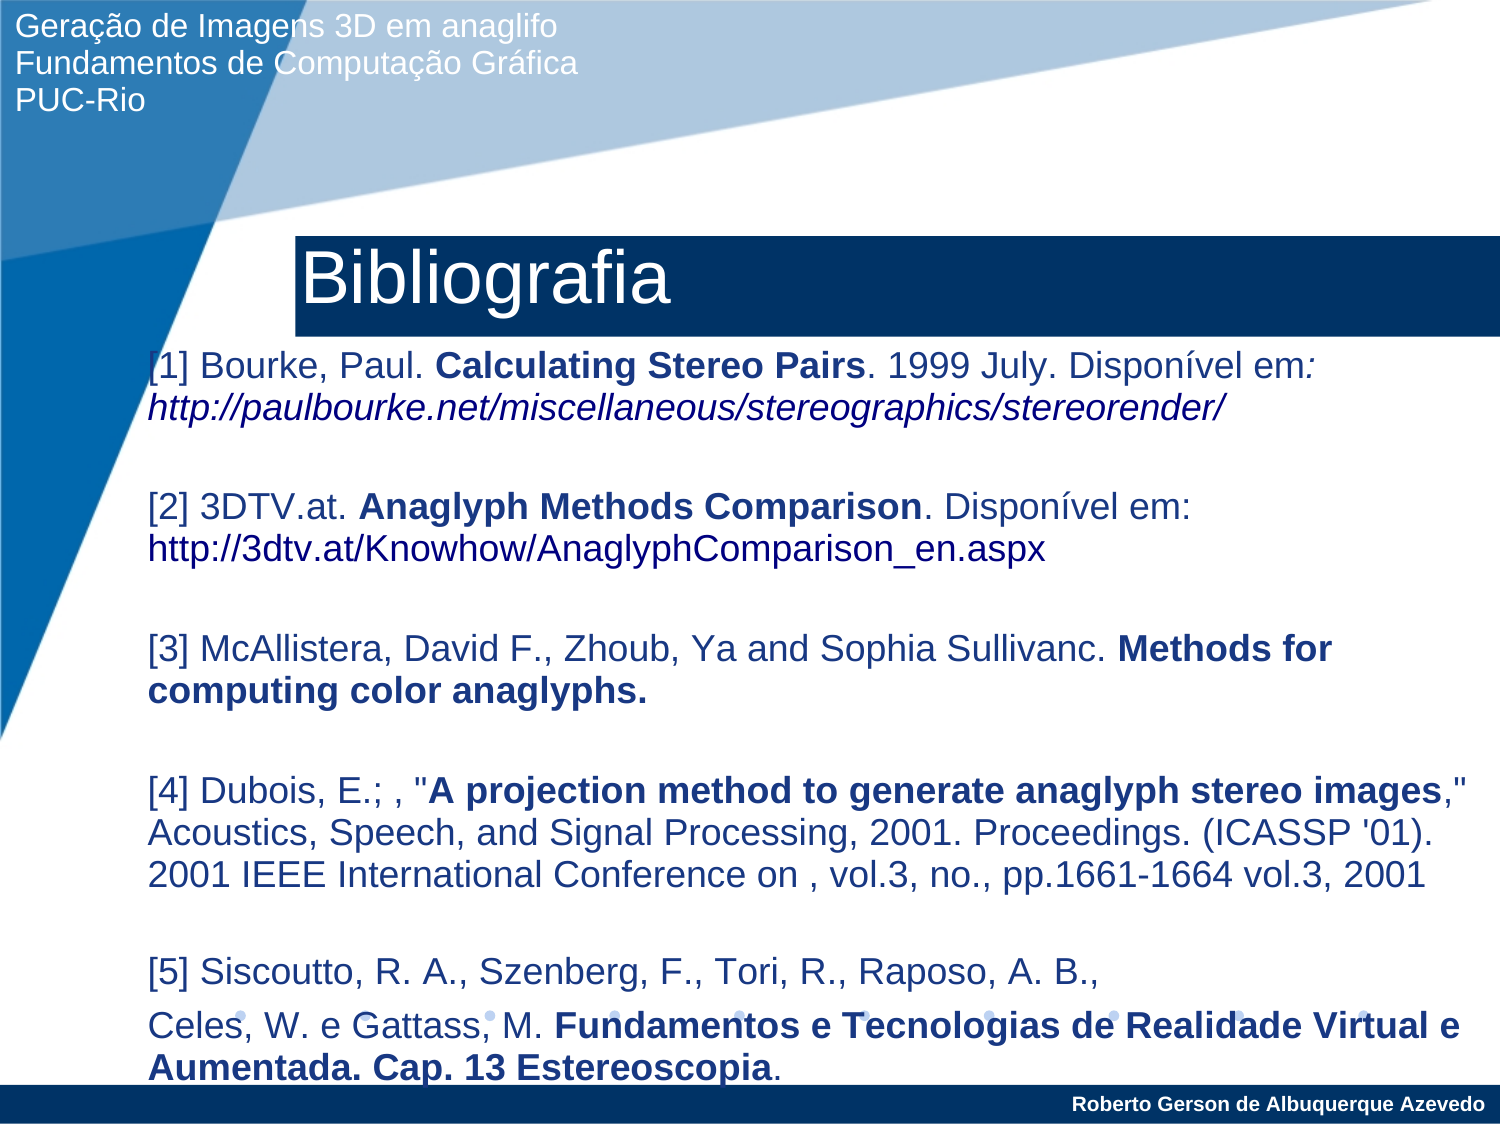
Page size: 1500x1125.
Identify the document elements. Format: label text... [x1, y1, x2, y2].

title Bibliografia [300, 224, 1500, 331]
list [1] Bourke, Paul. Calculating Stereo Pairs. 1999 July. Disponível em: http://paulbourke.net/miscellaneous/stereographics/stereorender/ [2] 3DTV.at. Anaglyph Methods Comparison. Disponível em: http://3dtv.at/Knowhow/AnaglyphComparison_en.aspx [3] McAllistera, David F., Zhoub, Ya and Sophia Sullivanc. Methods for computing color anaglyphs. [4] Dubois, E.; , "A projection method to generate anaglyph stereo images," Acoustics, Speech, and Signal Processing, 2001. Proceedings. (ICASSP '01). 2001 IEEE International Conference on , vol.3, no., pp.1661-1664 vol.3, 2001 [5] Siscoutto, R. A., Szenberg, F., Tori, R., Raposo, A. B., Celes, W. e Gattass, M. Fundamentos e Tecnologias de Realidade Virtual e Aumentada. Cap. 13 Estereoscopia. [147, 344, 1475, 1089]
picture [0, 0, 1500, 842]
